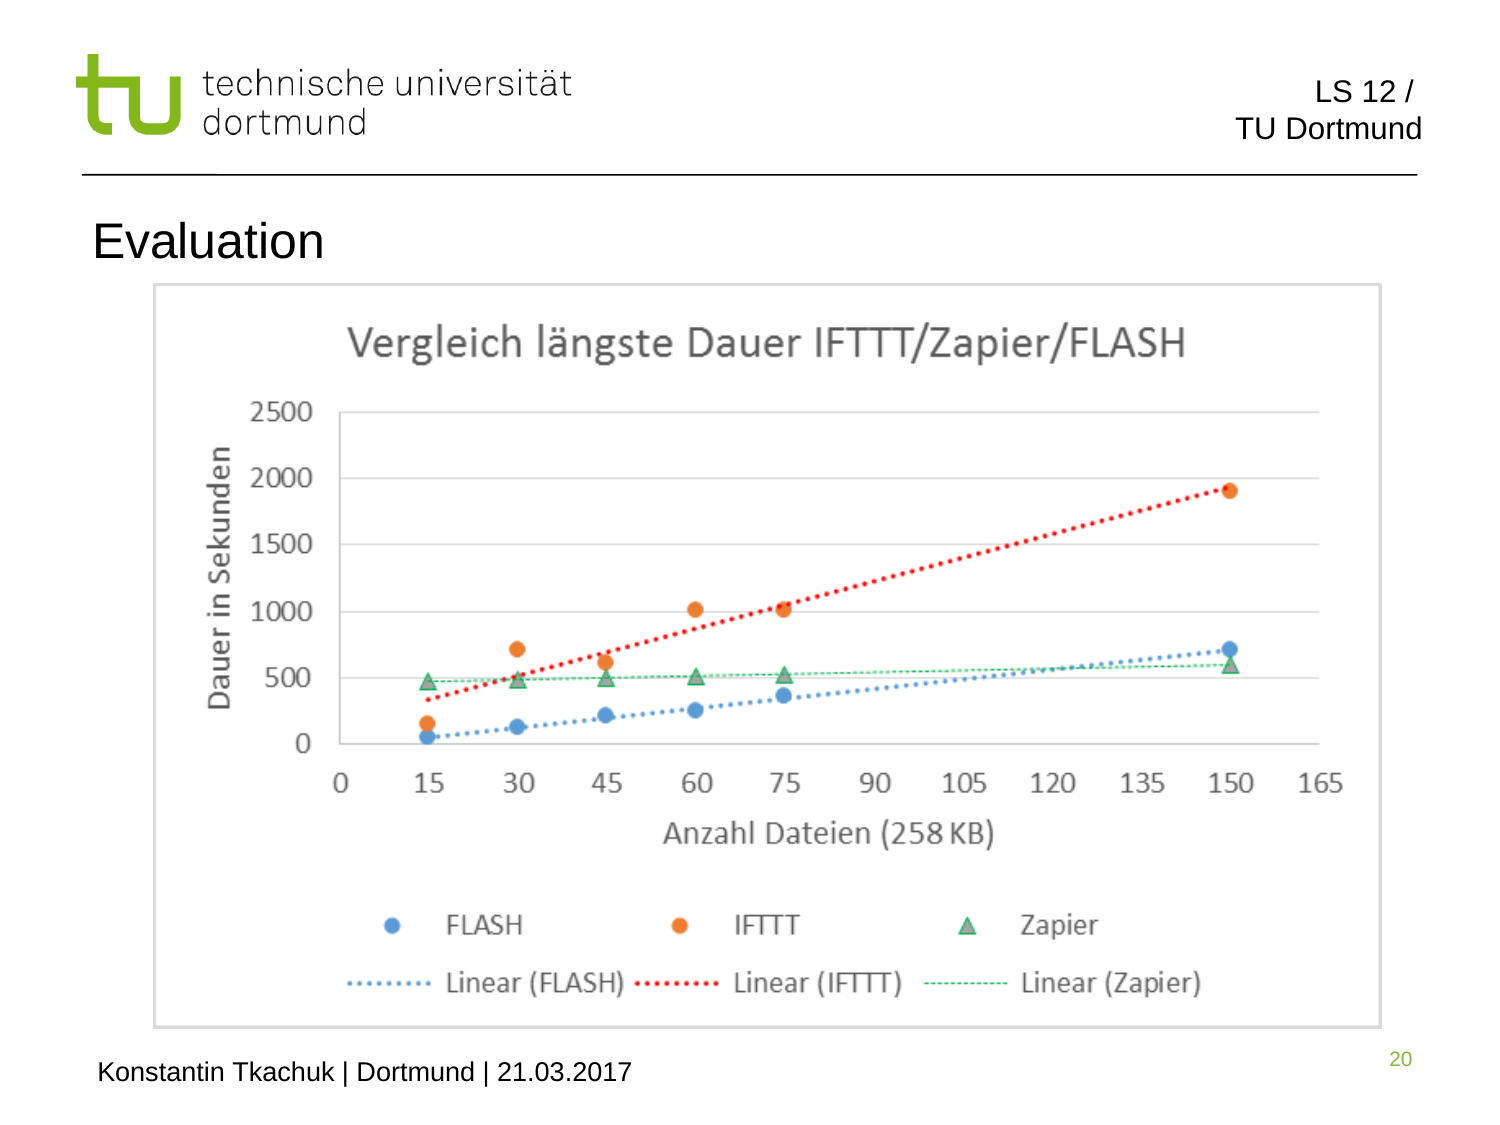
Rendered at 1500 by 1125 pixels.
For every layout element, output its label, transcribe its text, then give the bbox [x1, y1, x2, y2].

picture [153, 283, 1382, 1029]
title Evaluation [77, 183, 1411, 295]
picture [76, 54, 573, 145]
text_box Konstantin Tkachuk | Dortmund | 21.03.2017 [82, 1046, 733, 1083]
